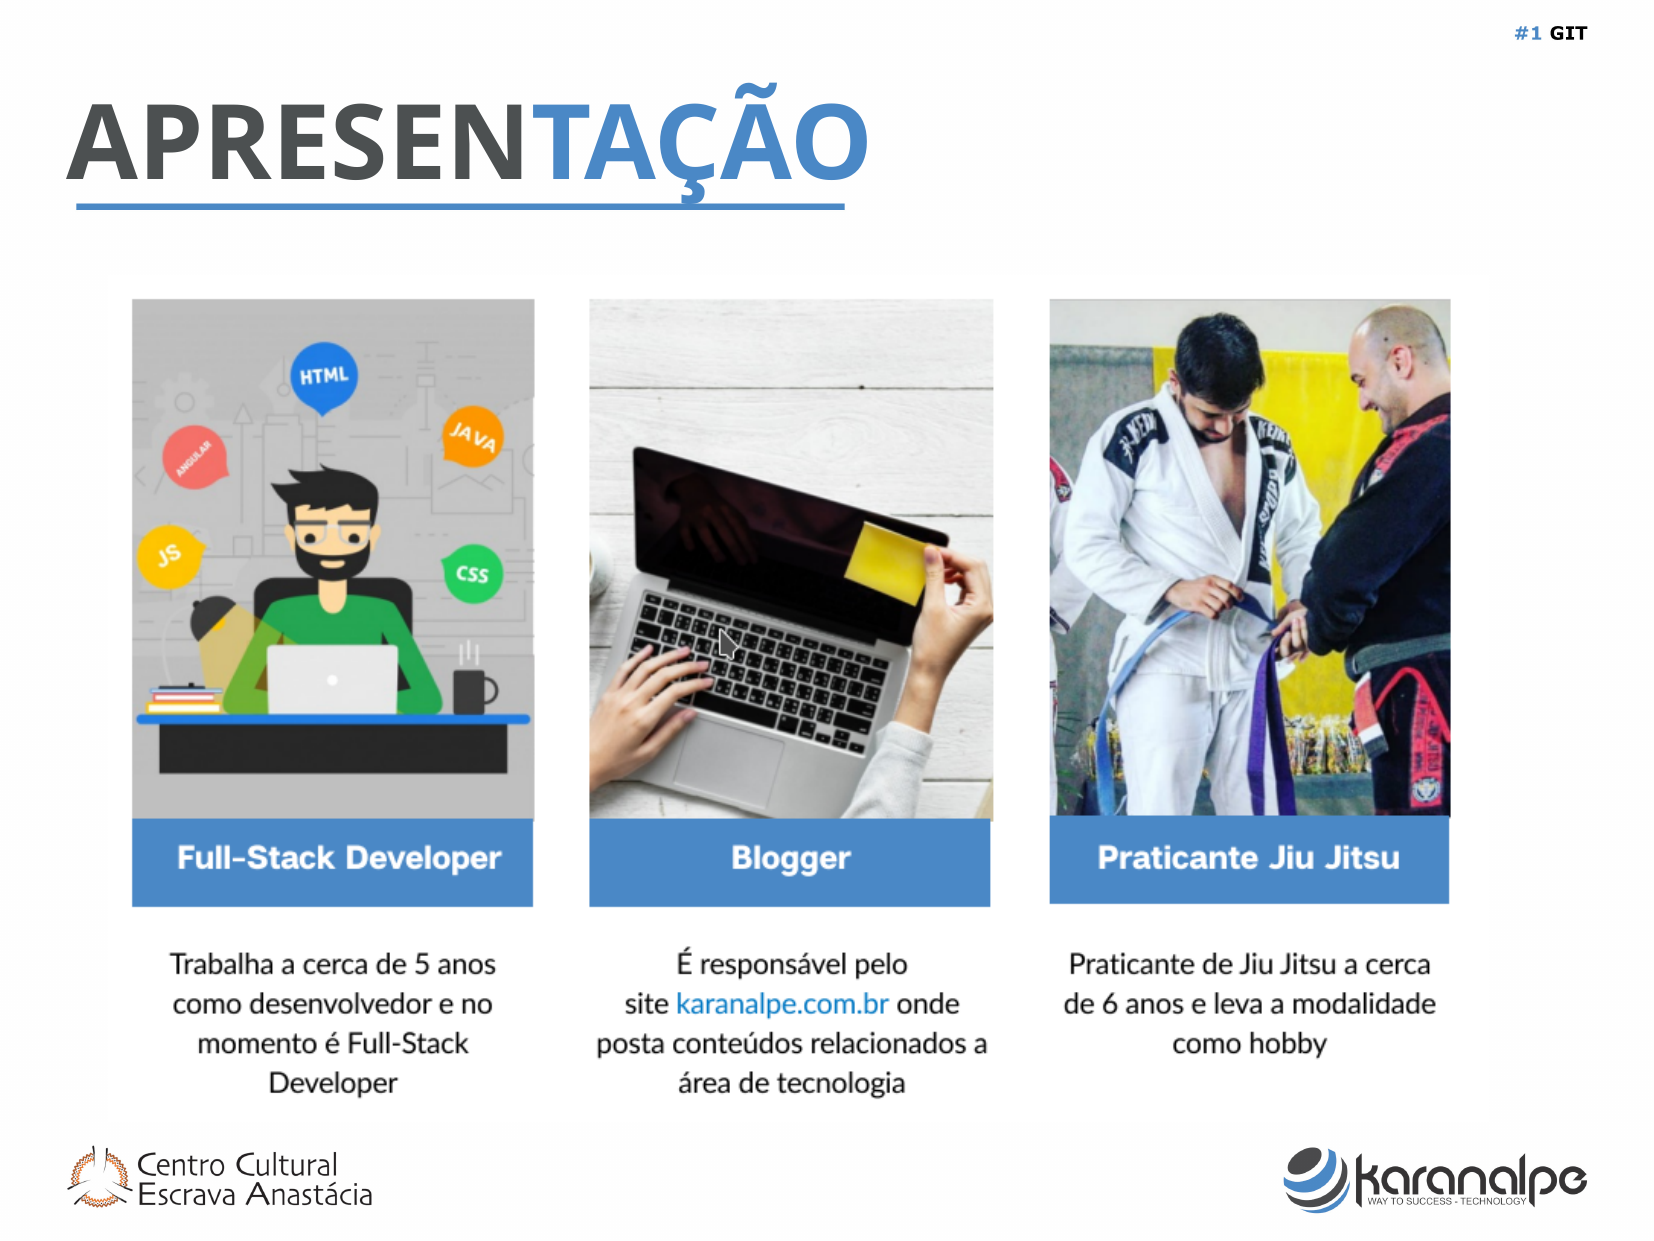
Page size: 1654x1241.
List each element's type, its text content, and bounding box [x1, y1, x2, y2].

picture [0, 0, 1654, 1241]
title APRESENTAÇÃO [66, 35, 1555, 243]
